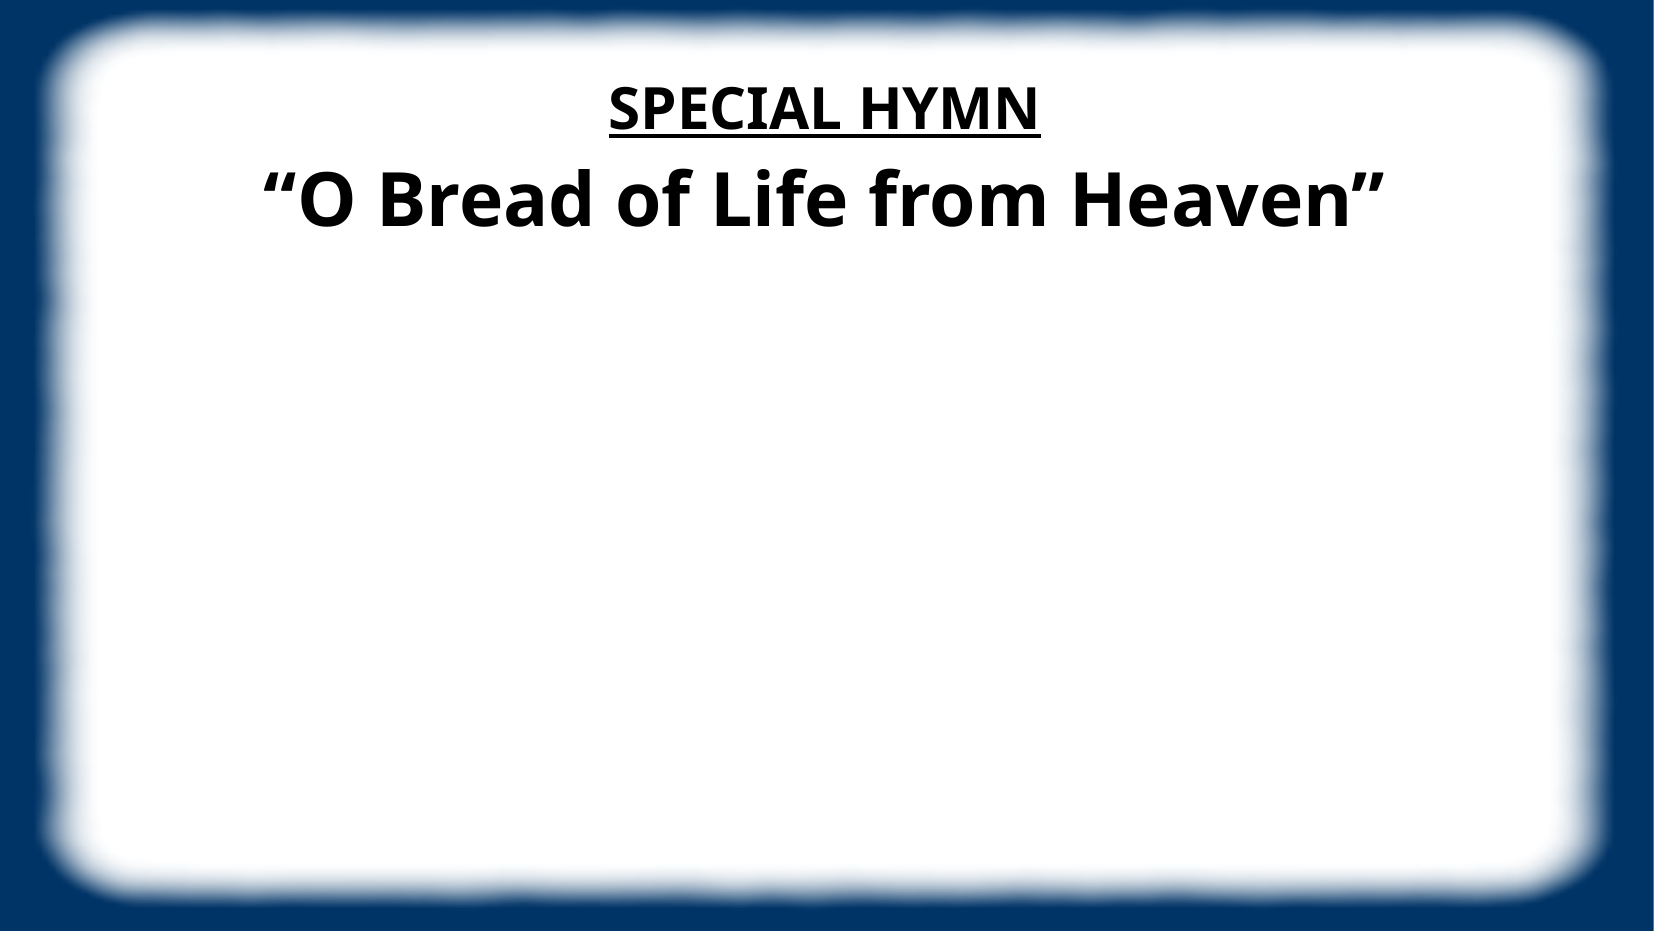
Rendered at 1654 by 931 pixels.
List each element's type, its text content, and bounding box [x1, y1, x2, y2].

picture [0, 0, 1654, 931]
text_box SPECIAL HYMN “O Bread of Life from Heaven” [105, 60, 1546, 252]
